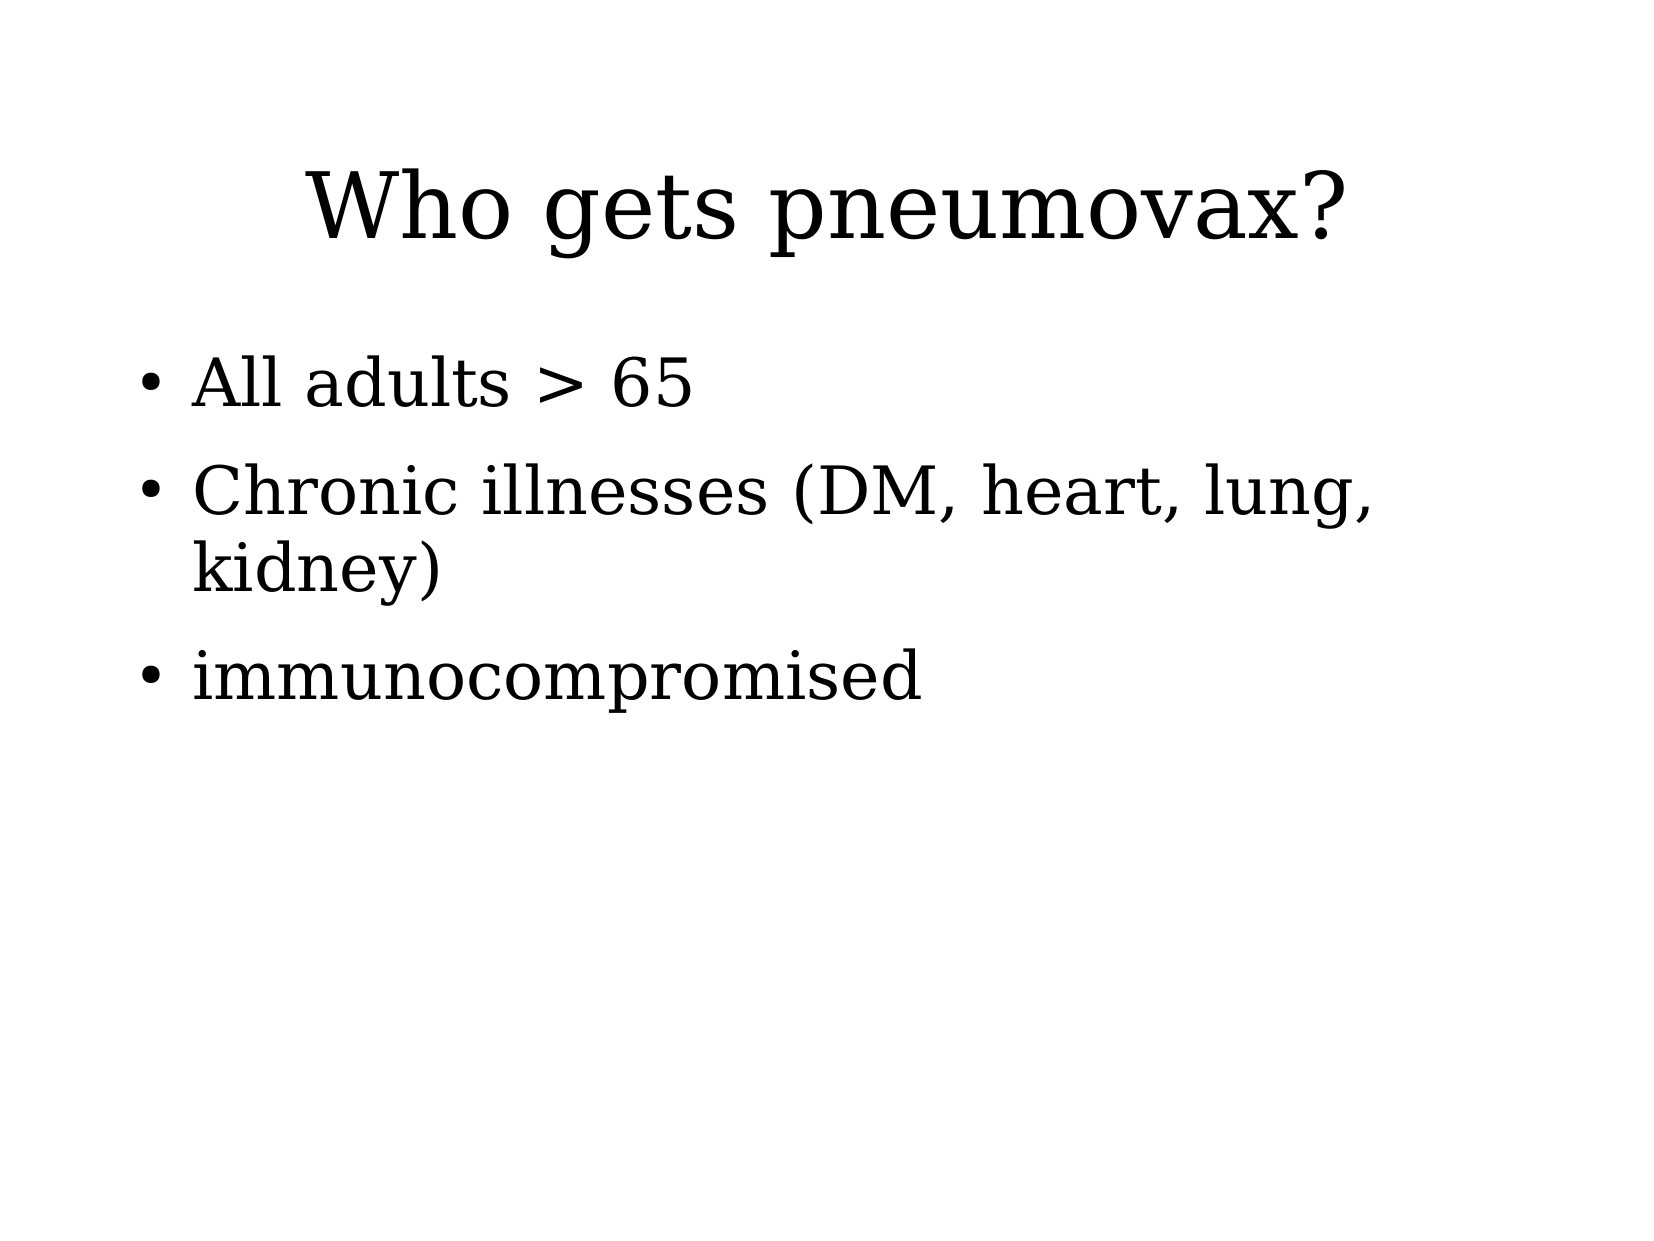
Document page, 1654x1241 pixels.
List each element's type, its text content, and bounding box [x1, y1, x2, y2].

title Who gets pneumovax? [121, 102, 1534, 311]
list All adults > 65 Chronic illnesses (DM, heart, lung, kidney) immunocompromised [121, 344, 1534, 1127]
